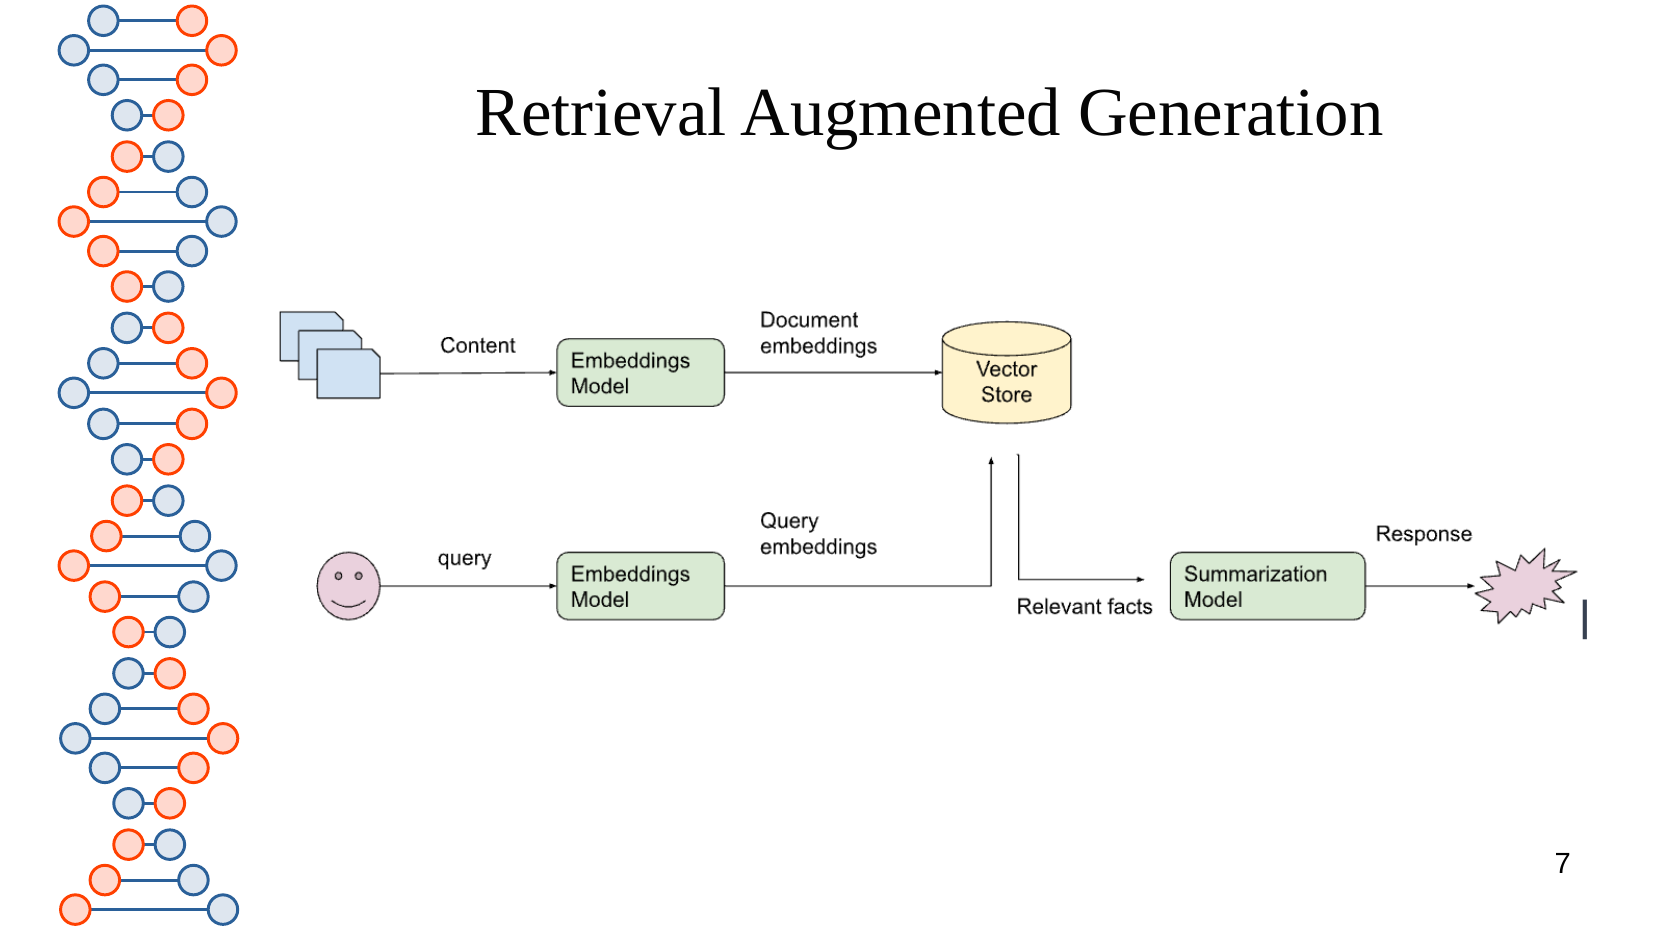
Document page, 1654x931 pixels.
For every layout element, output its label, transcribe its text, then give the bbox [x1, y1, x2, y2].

picture [262, 262, 1589, 683]
title Retrieval Augmented Generation [265, 35, 1595, 189]
